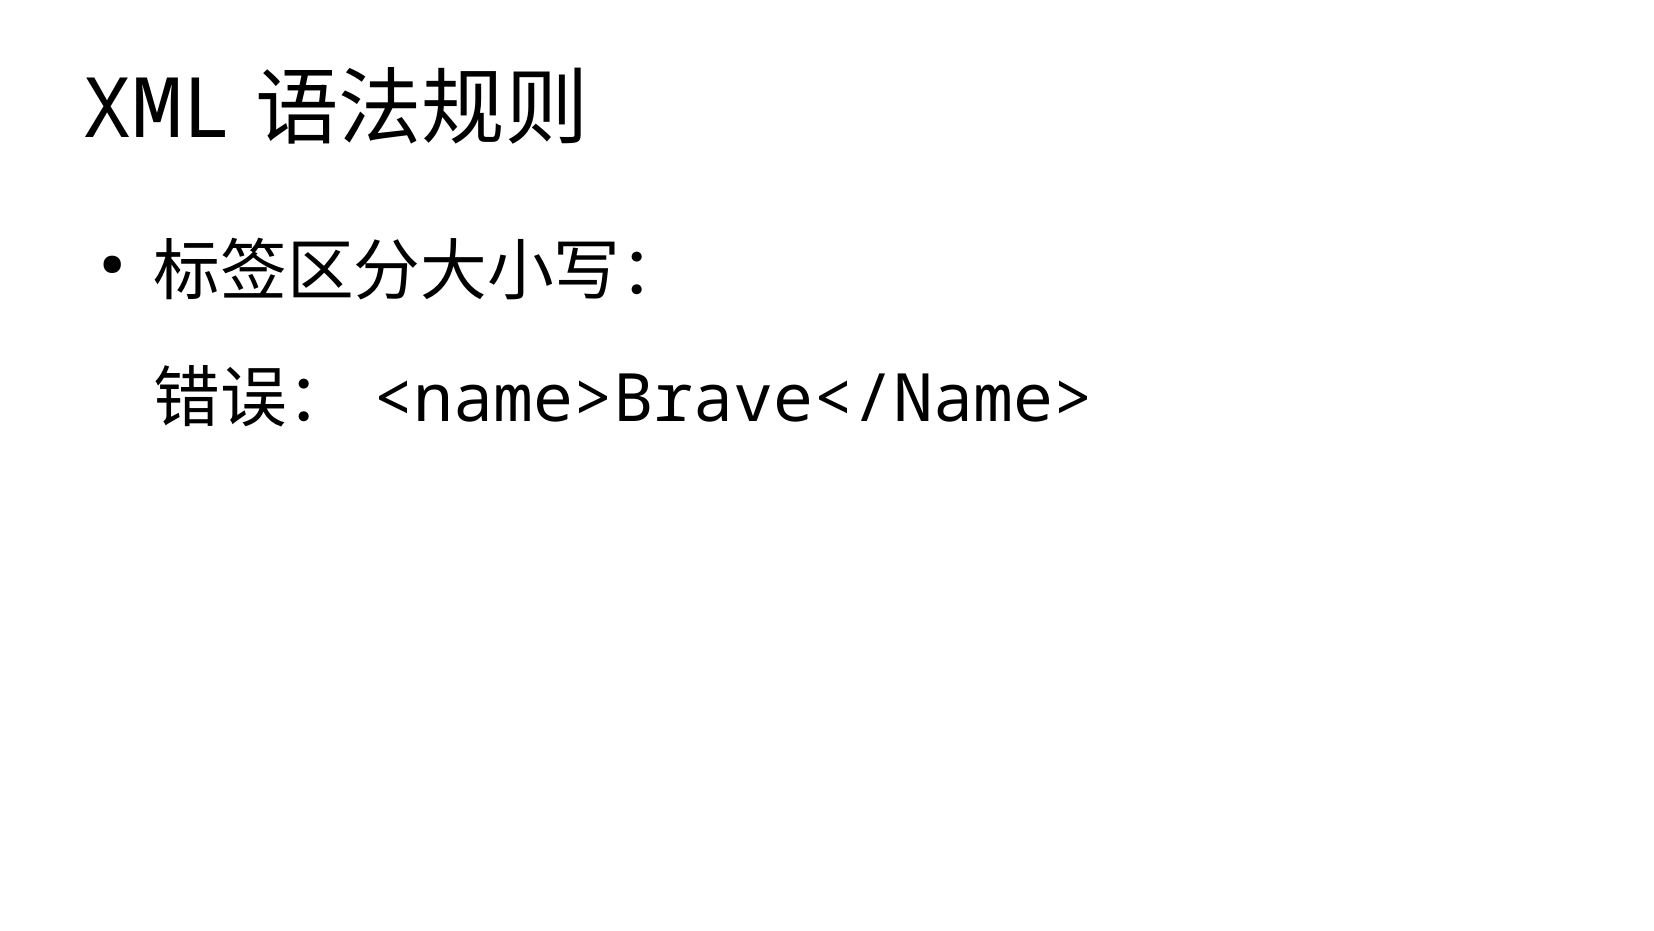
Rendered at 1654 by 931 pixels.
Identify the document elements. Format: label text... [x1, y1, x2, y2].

title XML语法规则 [82, 37, 1571, 166]
list 标签区分大小写： 错误：<name>Brave</Name> [82, 217, 1571, 863]
